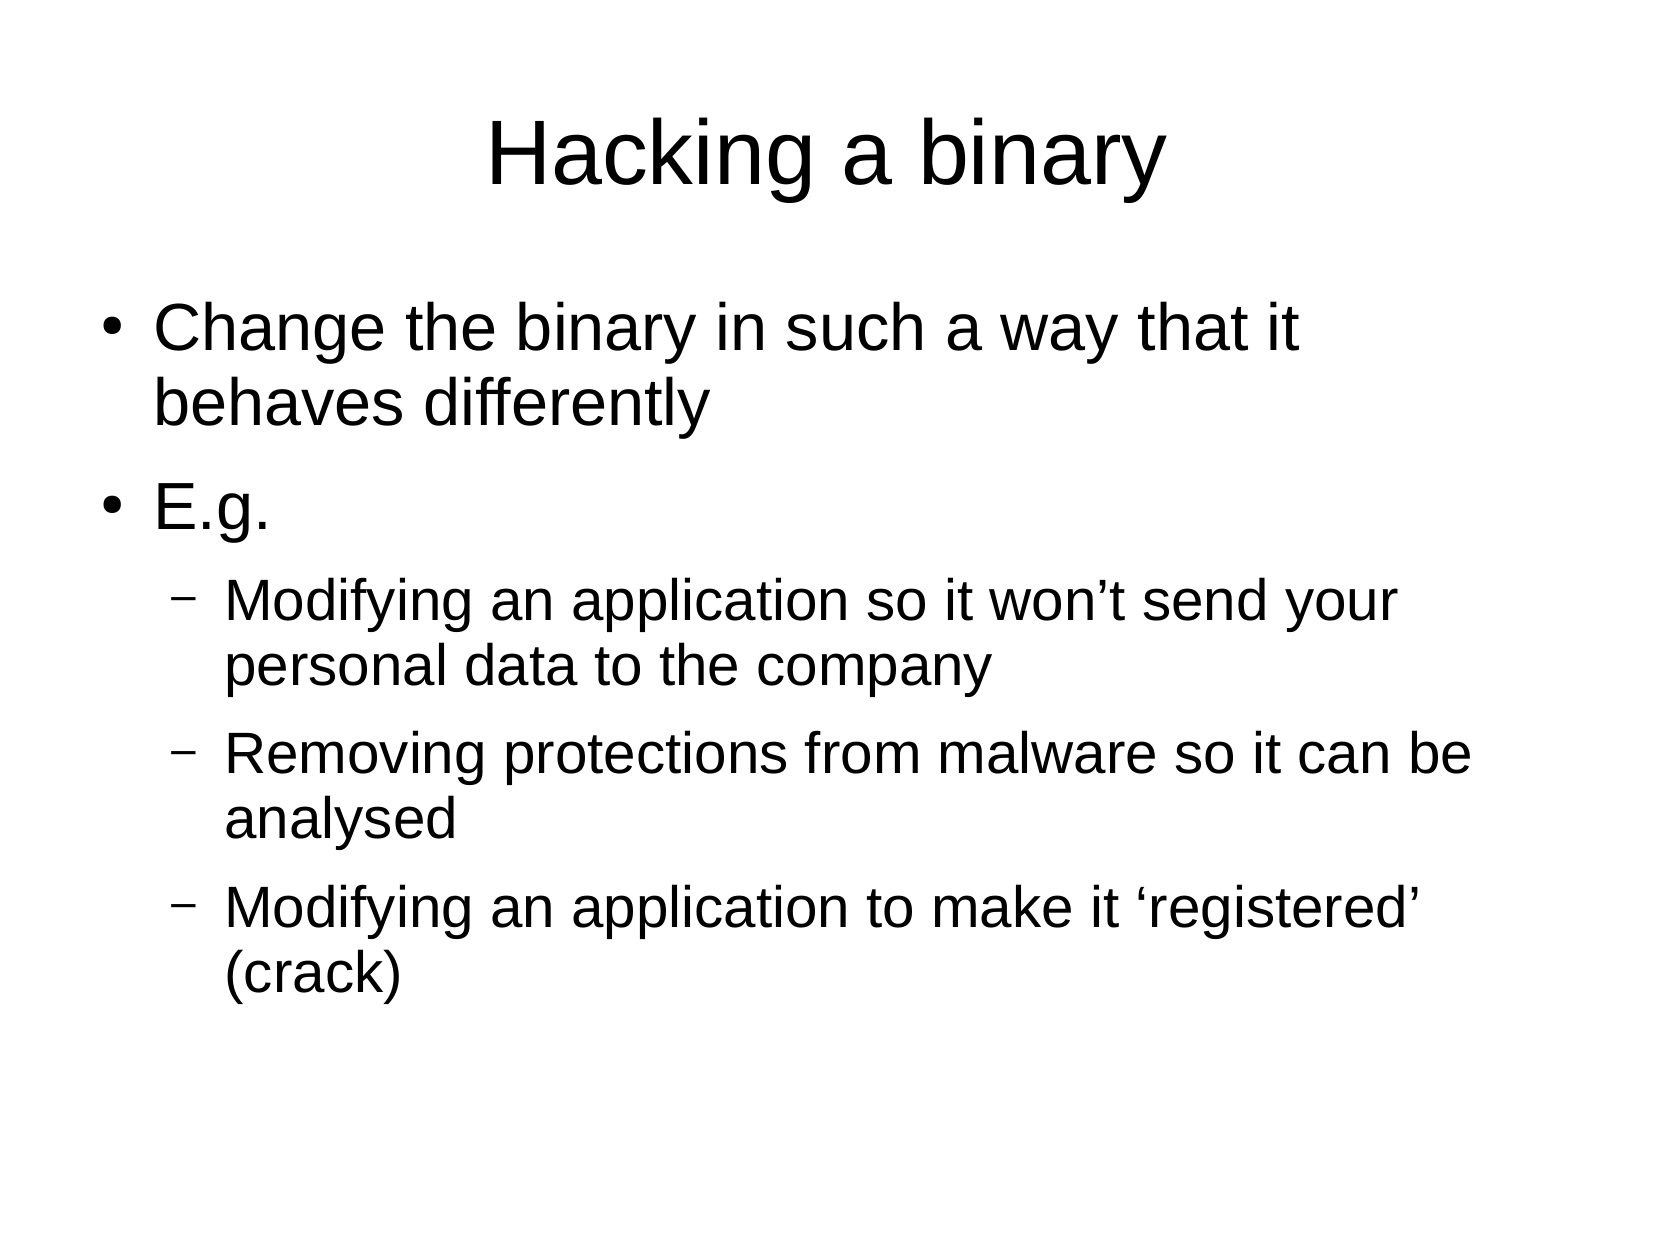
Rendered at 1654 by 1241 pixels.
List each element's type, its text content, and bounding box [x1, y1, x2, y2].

list Change the binary in such a way that it behaves differently E.g. Modifying an application so it won’t send your personal data to the company Removing protections from malware so it can be analysed Modifying an application to make it ‘registered’ (crack) [82, 290, 1571, 1010]
title Hacking a binary [82, 49, 1571, 257]
